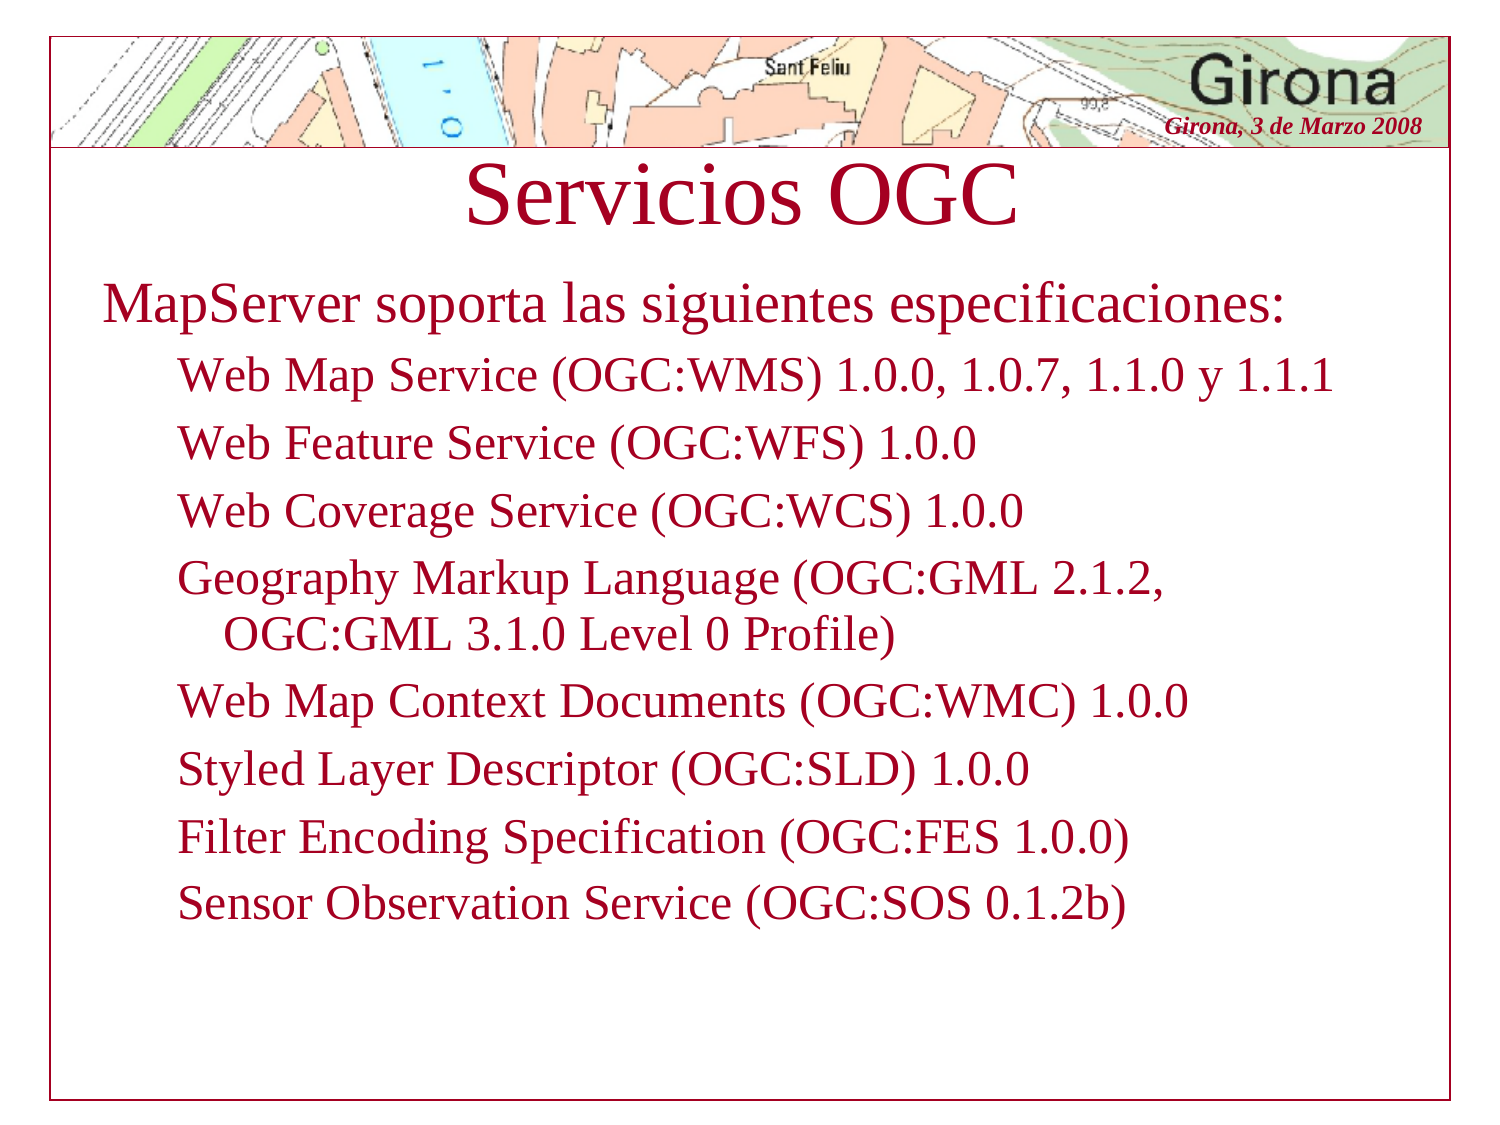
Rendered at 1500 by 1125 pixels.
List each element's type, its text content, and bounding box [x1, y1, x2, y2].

picture [1310, 120, 1316, 131]
title Servicios OGC [111, 131, 1374, 257]
list MapServer soporta las siguientes especificaciones: Web Map Service (OGC:WMS) 1.0.0, 1.0.7, 1.1.0 y 1.1.1 Web Feature Service (OGC:WFS) 1.0.0 Web Coverage Service (OGC:WCS) 1.0.0 Geography Markup Language (OGC:GML 2.1.2, OGC:GML 3.1.0 Level 0 Profile) Web Map Context Documents (OGC:WMC) 1.0.0 Styled Layer Descriptor (OGC:SLD) 1.0.0 Filter Encoding Specification (OGC:FES 1.0.0) Sensor Observation Service (OGC:SOS 0.1.2b) [87, 262, 1400, 1046]
picture [51, 37, 1448, 147]
picture [1338, 124, 1348, 131]
